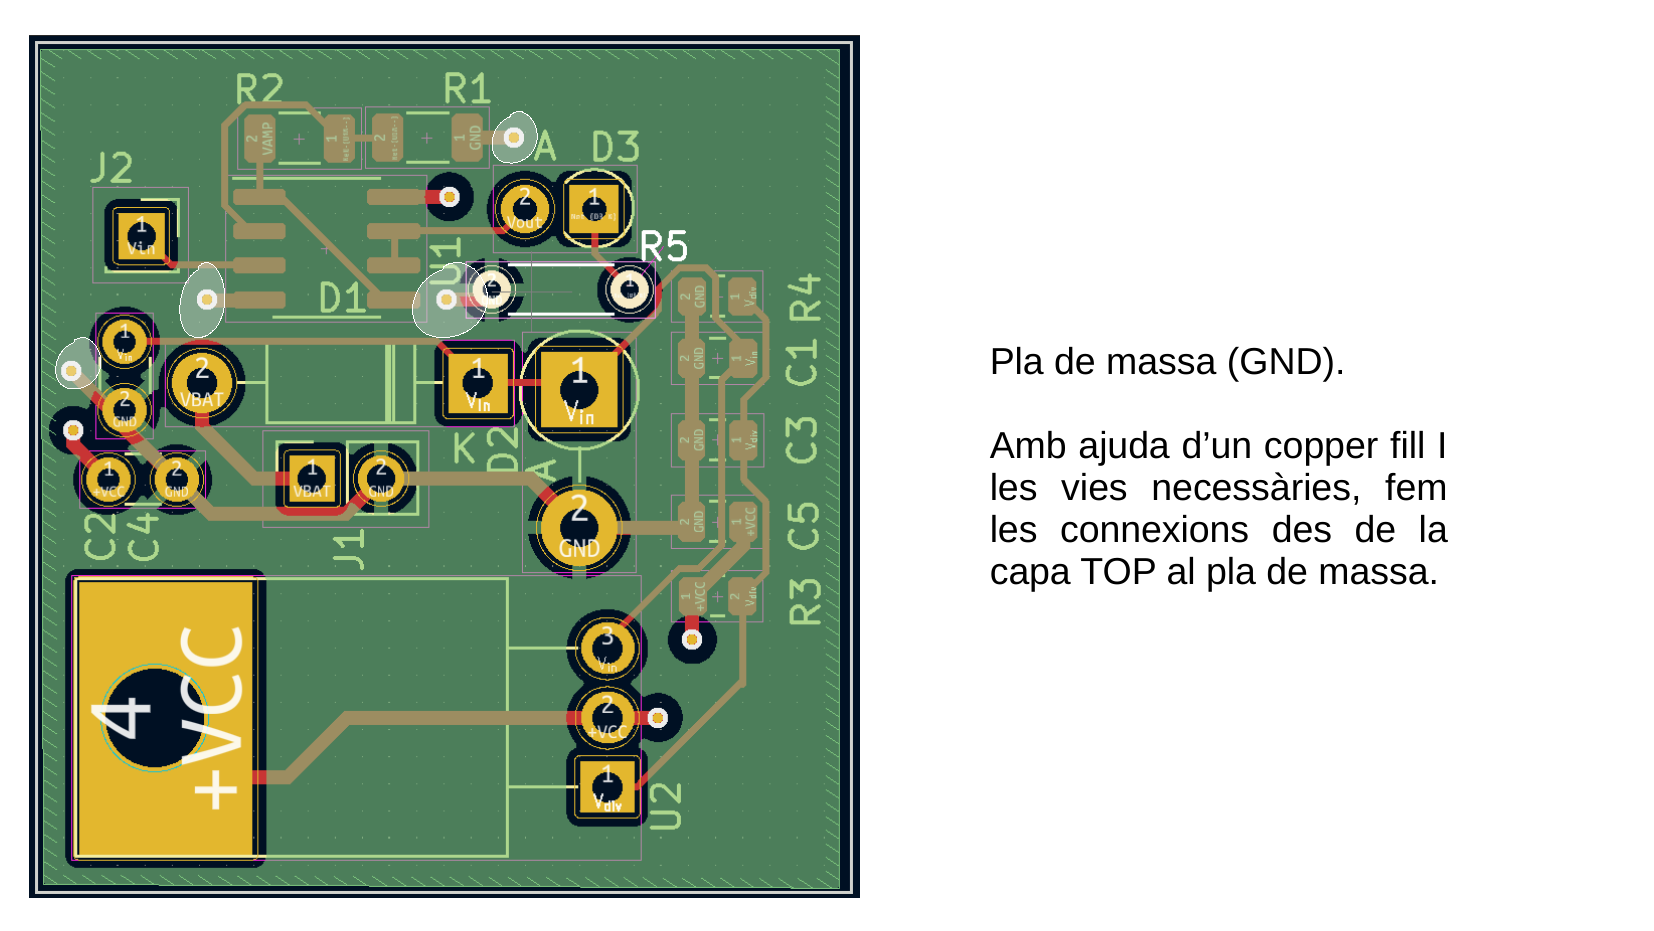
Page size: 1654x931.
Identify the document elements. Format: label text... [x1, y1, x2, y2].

text_box [55, 337, 101, 389]
text_box [179, 262, 225, 338]
text_box Pla de massa (GND). Amb ajuda d’un copper fill I les vies necessàries, fem les connexions des de la capa TOP al pla de massa. [975, 333, 1463, 601]
picture [29, 35, 860, 898]
text_box [492, 111, 538, 164]
text_box [412, 262, 488, 338]
